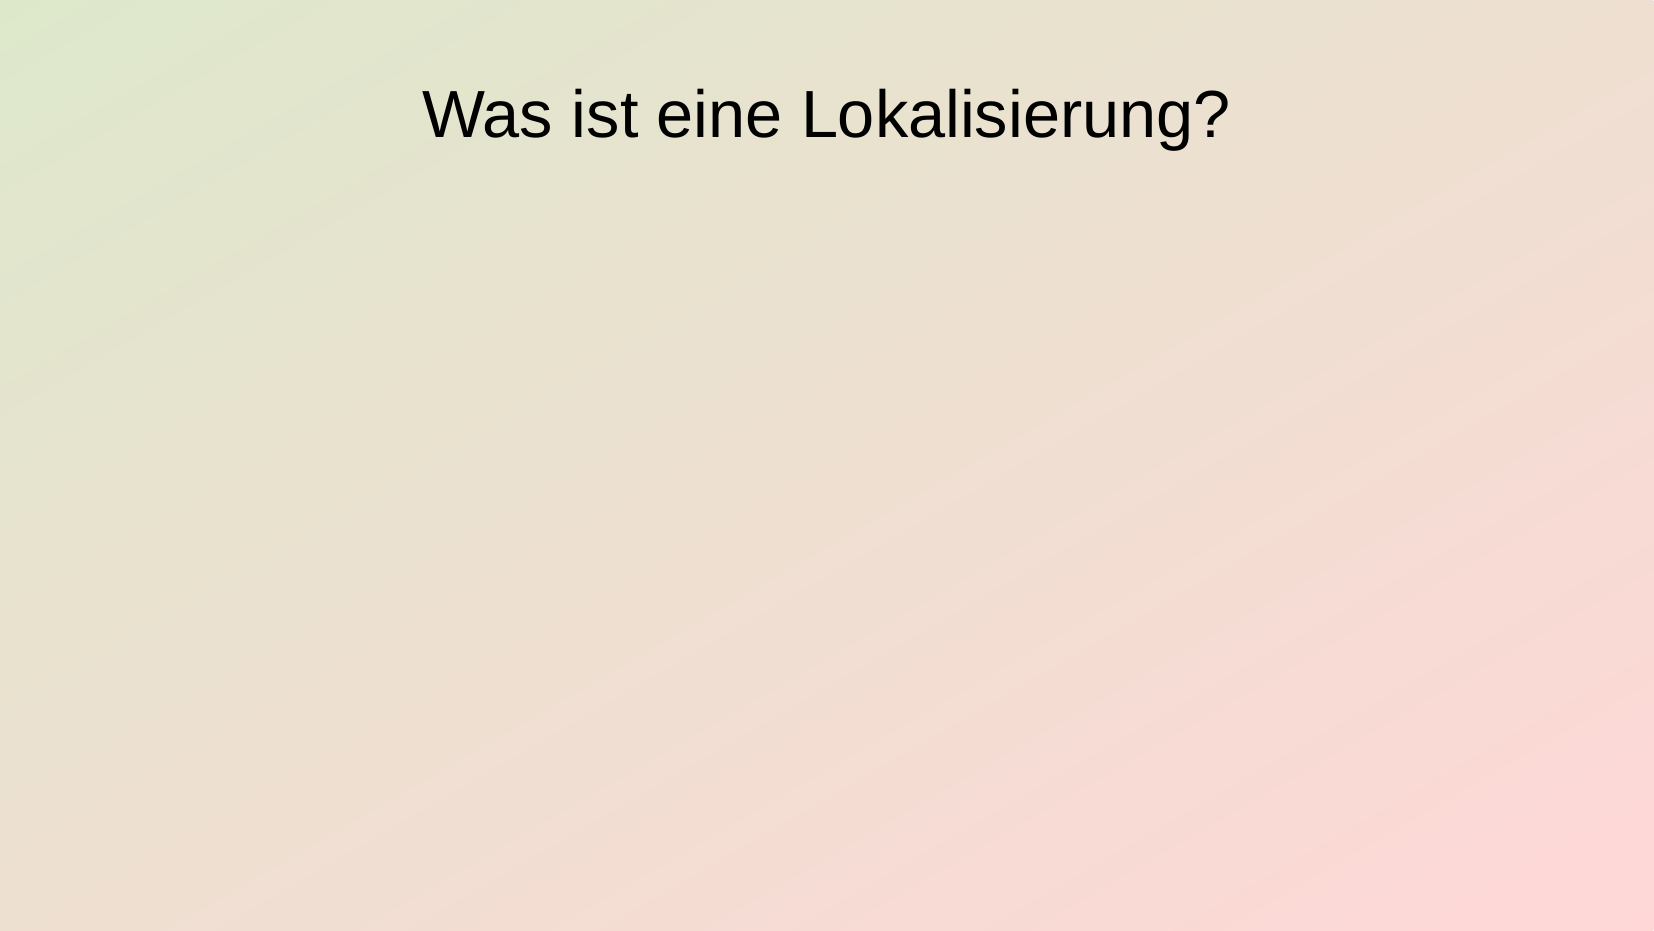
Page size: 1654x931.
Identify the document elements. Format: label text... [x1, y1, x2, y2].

title Was ist eine Lokalisierung? [82, 37, 1571, 193]
